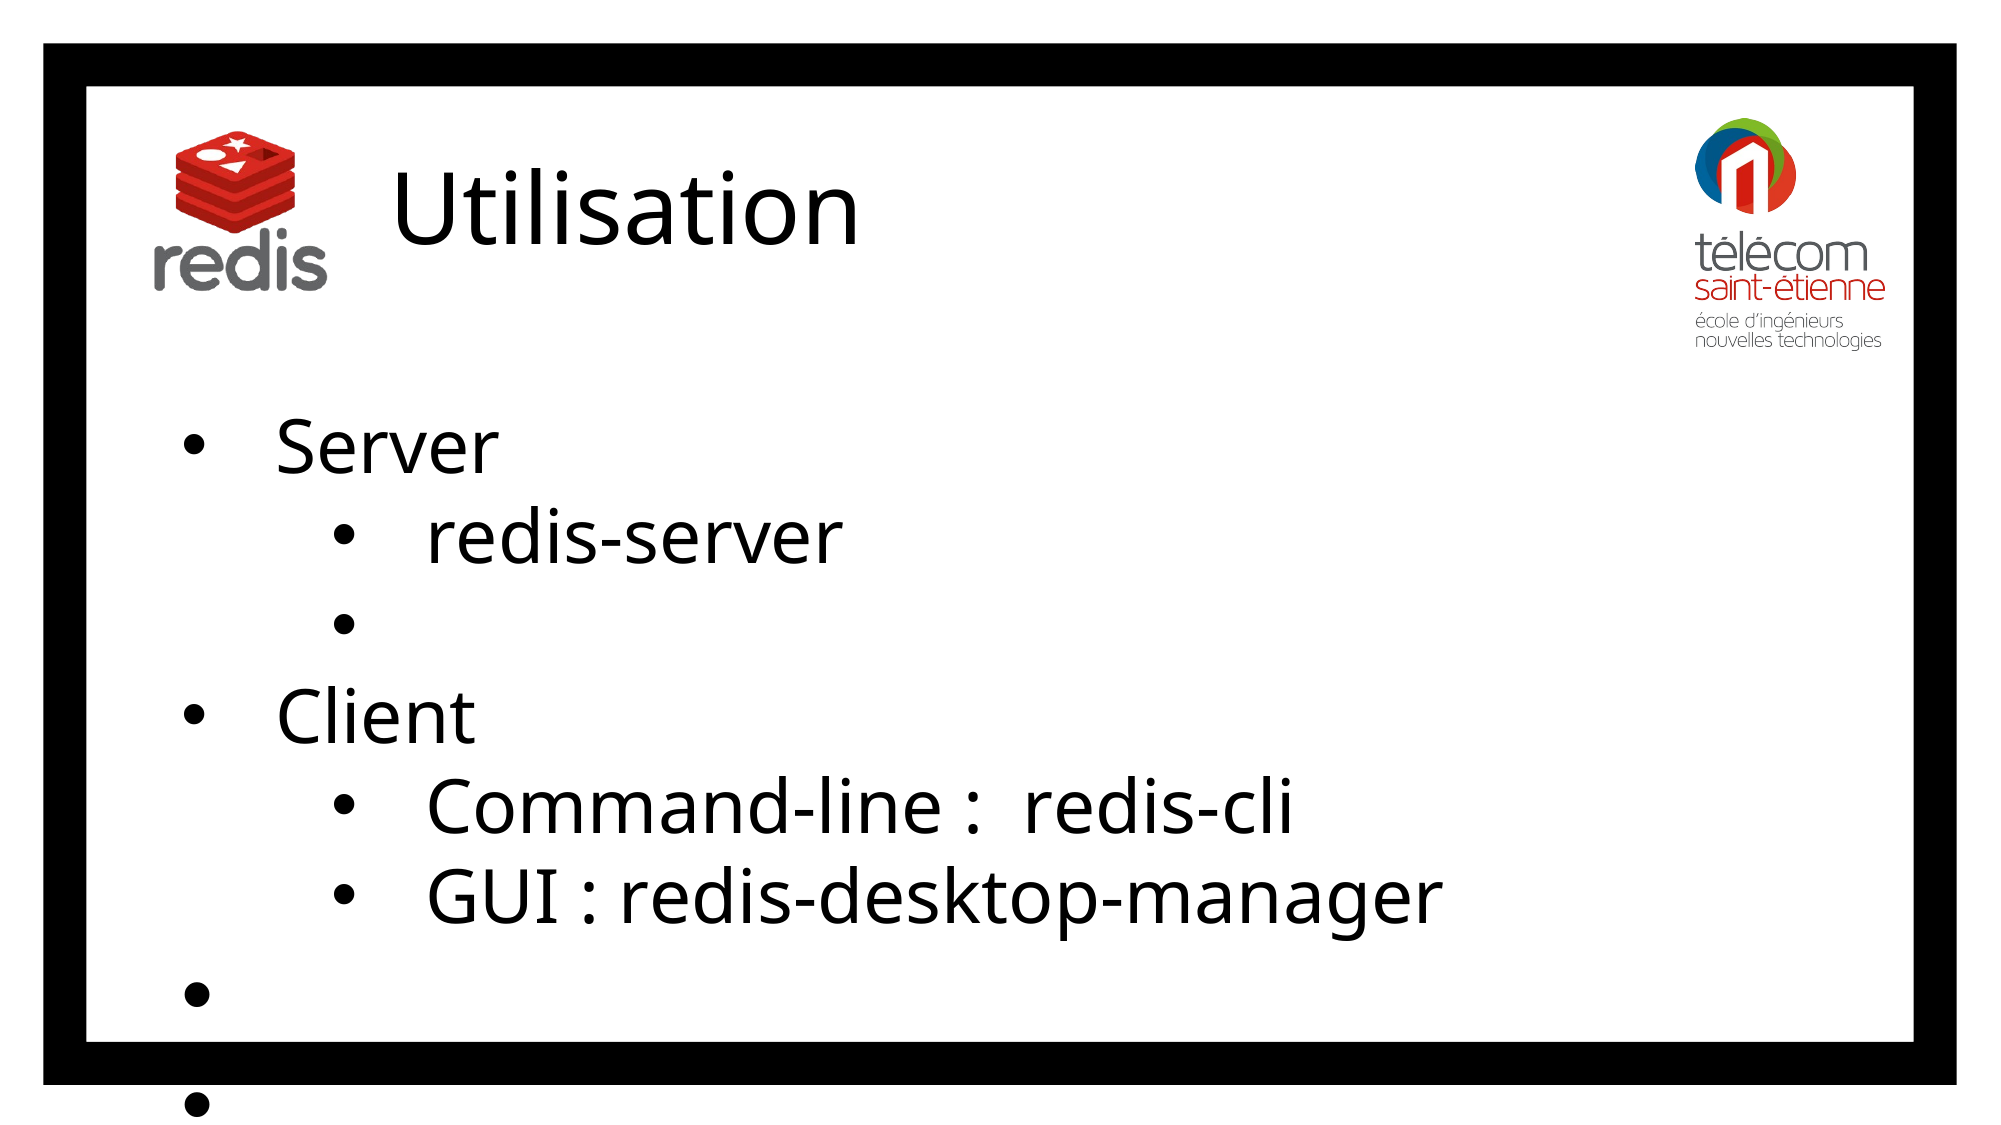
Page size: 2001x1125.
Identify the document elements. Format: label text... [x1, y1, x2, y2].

picture [129, 116, 351, 304]
text_box Server redis-server Client Command-line : redis-cli GUI : redis-desktop-manager [166, 391, 1849, 1125]
picture [1715, 134, 1730, 138]
picture [1695, 118, 1885, 351]
title Utilisation [369, 138, 1849, 304]
